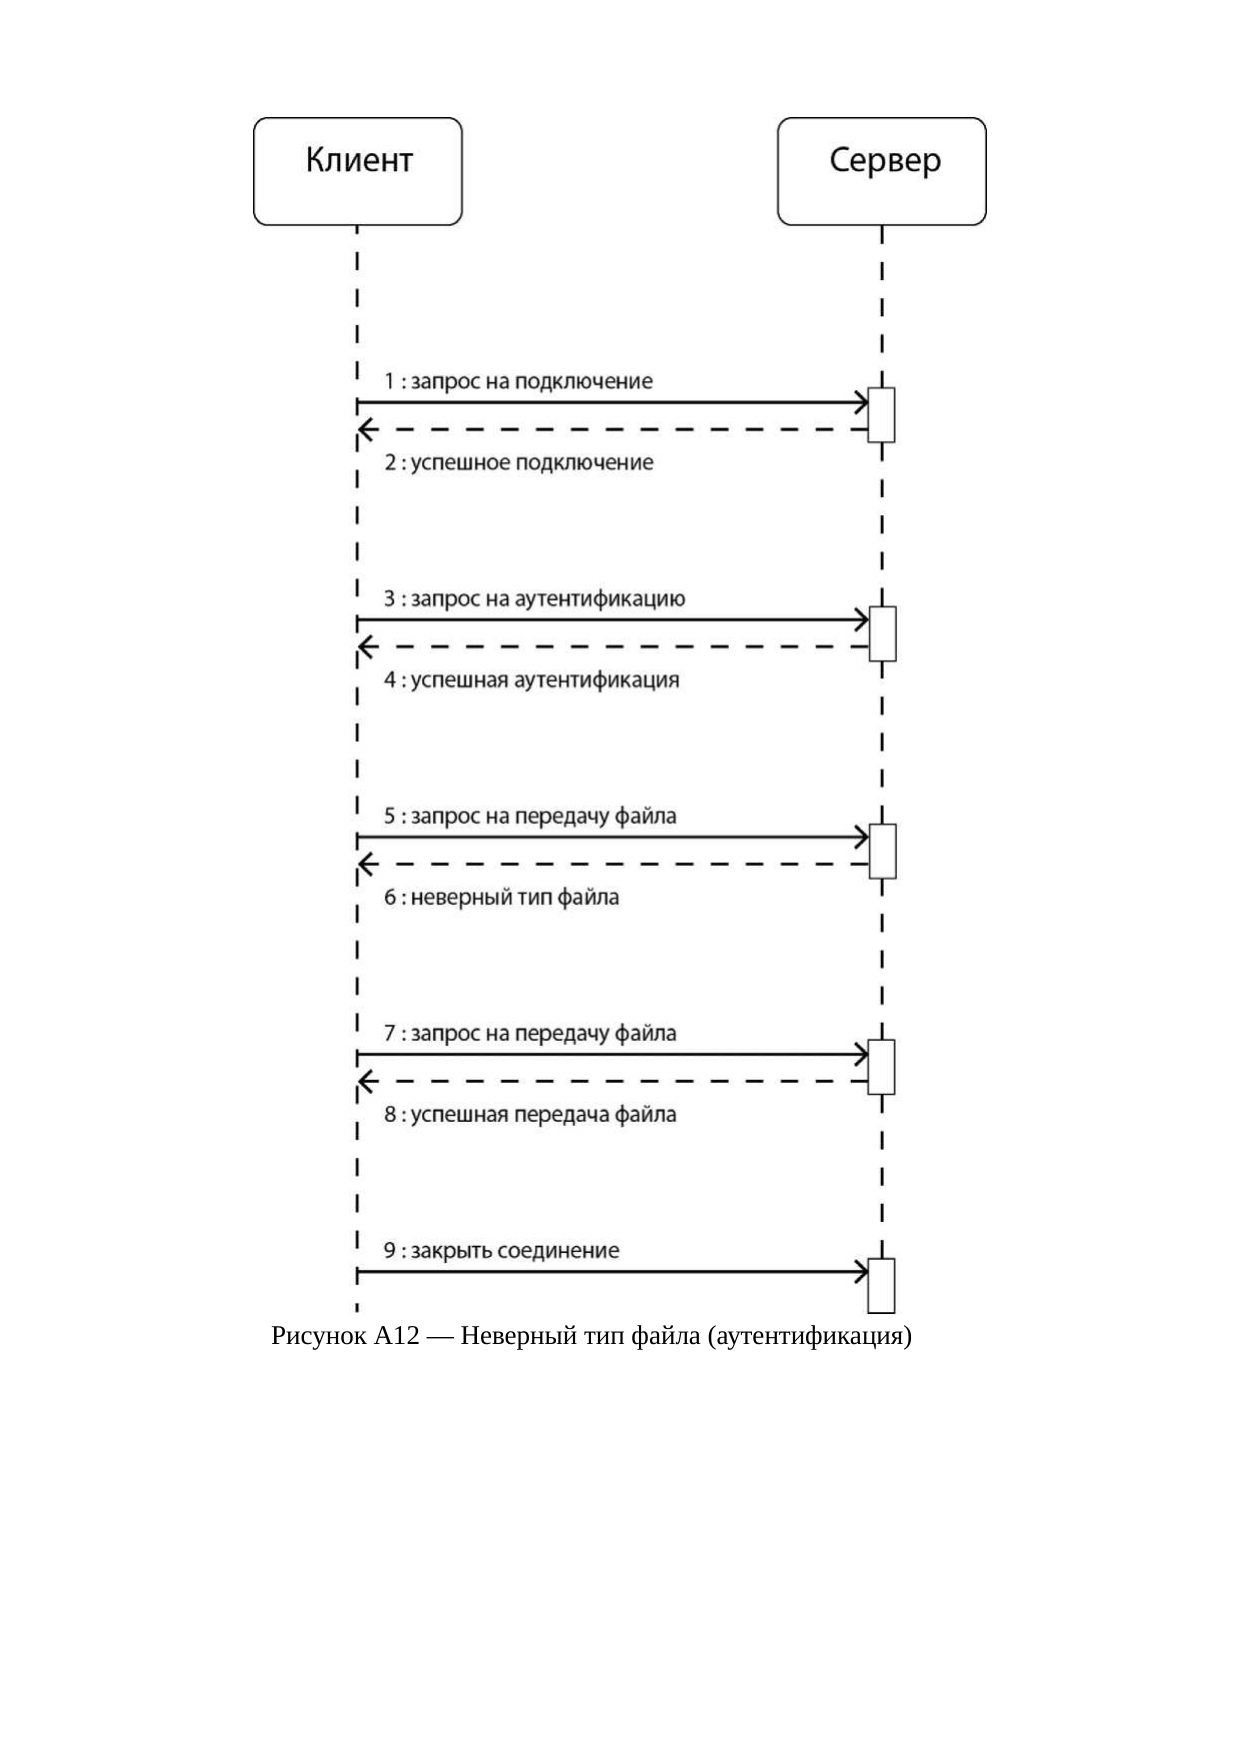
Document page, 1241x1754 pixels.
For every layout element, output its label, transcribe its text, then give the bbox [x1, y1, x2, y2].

text_box Рисунок А12 — Неверный тип файла (аутентификация) [271, 1318, 969, 1351]
picture [253, 117, 987, 1315]
